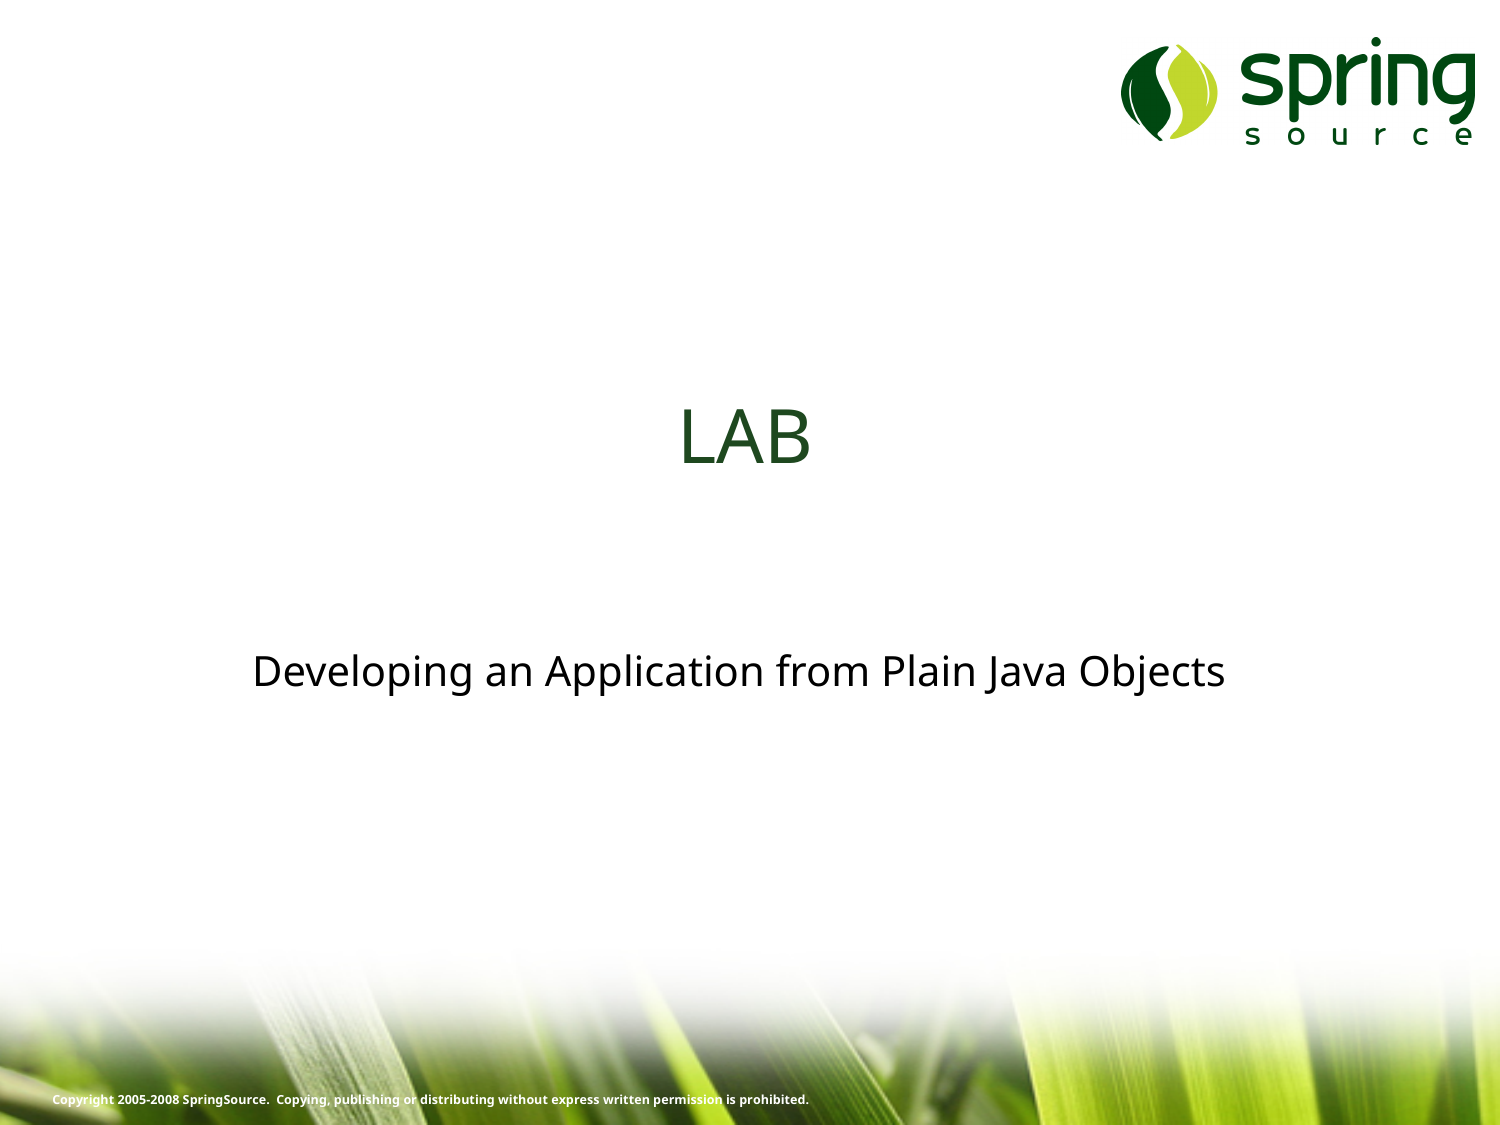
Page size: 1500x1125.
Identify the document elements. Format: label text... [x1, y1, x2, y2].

picture [1121, 37, 1475, 145]
title LAB [107, 340, 1383, 529]
picture [0, 944, 1500, 1125]
subtitle Developing an Application from Plain Java Objects [214, 499, 1265, 788]
